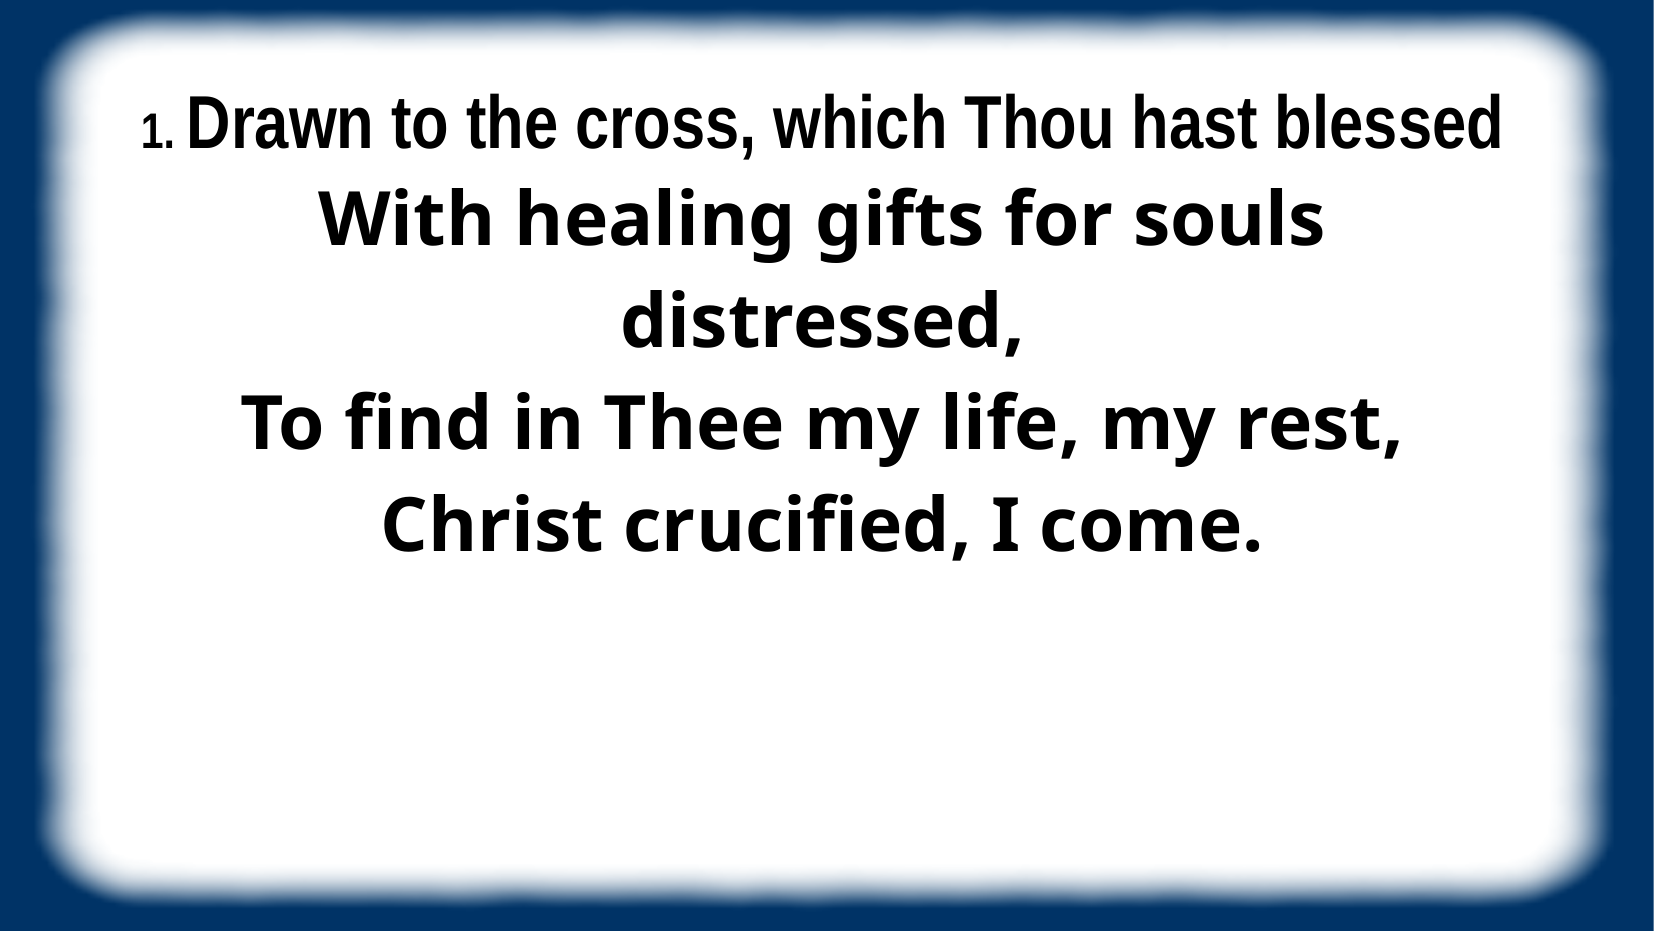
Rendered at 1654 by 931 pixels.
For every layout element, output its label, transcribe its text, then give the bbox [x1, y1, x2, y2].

text_box 1. Drawn to the cross, which Thou hast blessed With healing gifts for souls distressed, To find in Thee my life, my rest, Christ crucified, I come. [95, 71, 1551, 496]
picture [0, 0, 1654, 931]
